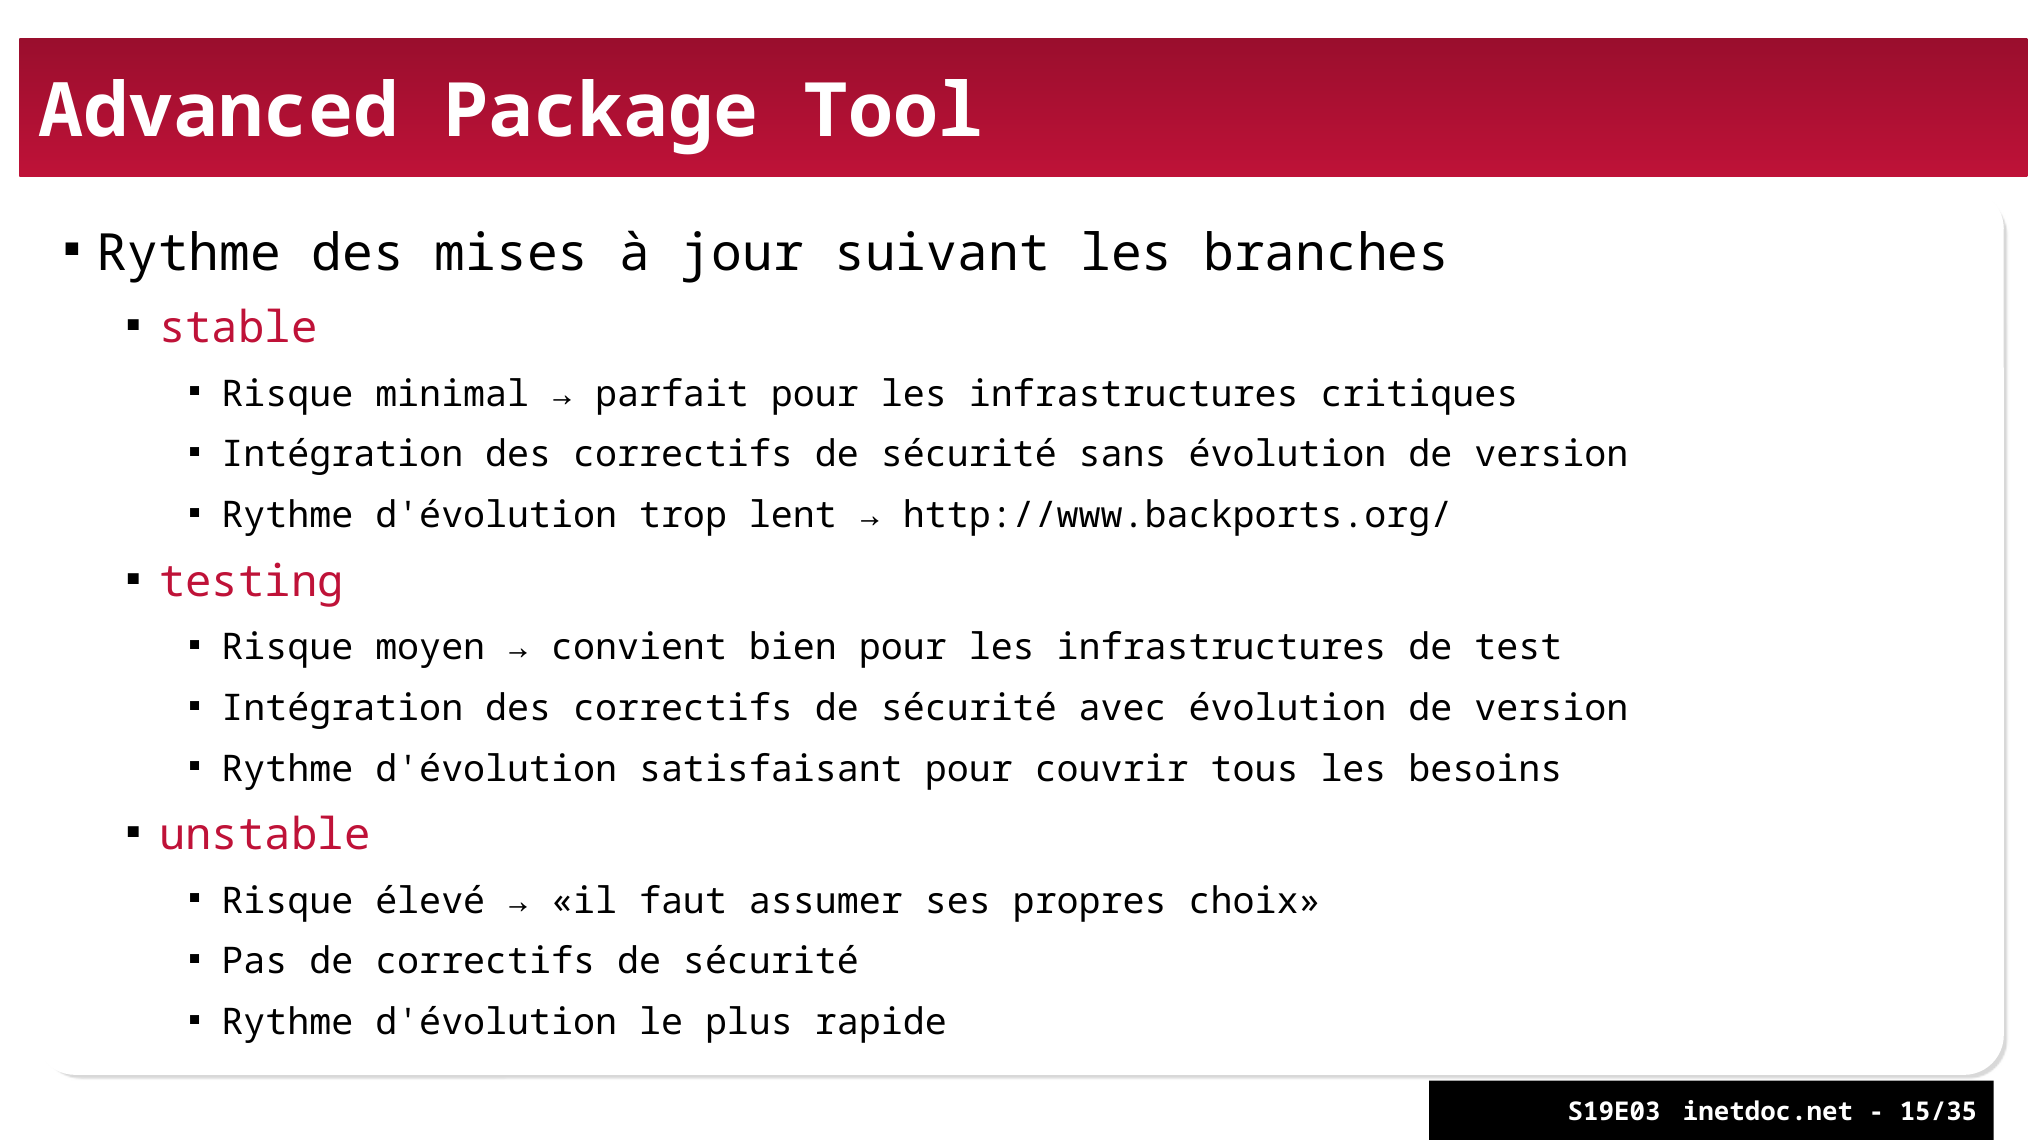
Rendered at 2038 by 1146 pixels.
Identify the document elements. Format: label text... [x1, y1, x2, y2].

text_box S19E03 inetdoc.net - <numéro>/35 [1429, 1080, 1994, 1140]
text_box Rythme des mises à jour suivant les branches stable Risque minimal → parfait pour les infrastructures critiques Intégration des correctifs de sécurité sans évolution de version Rythme d'évolution trop lent → http://www.backports.org/ testing Risque moyen → convient bien pour les infrastructures de test Intégration des correctifs de sécurité avec évolution de version Rythme d'évolution satisfaisant pour couvrir tous les besoins unstable Risque élevé → «il faut assumer ses propres choix» Pas de correctifs de sécurité Rythme d'évolution le plus rapide [35, 188, 2004, 1075]
text_box Advanced Package Tool [19, 38, 2028, 177]
